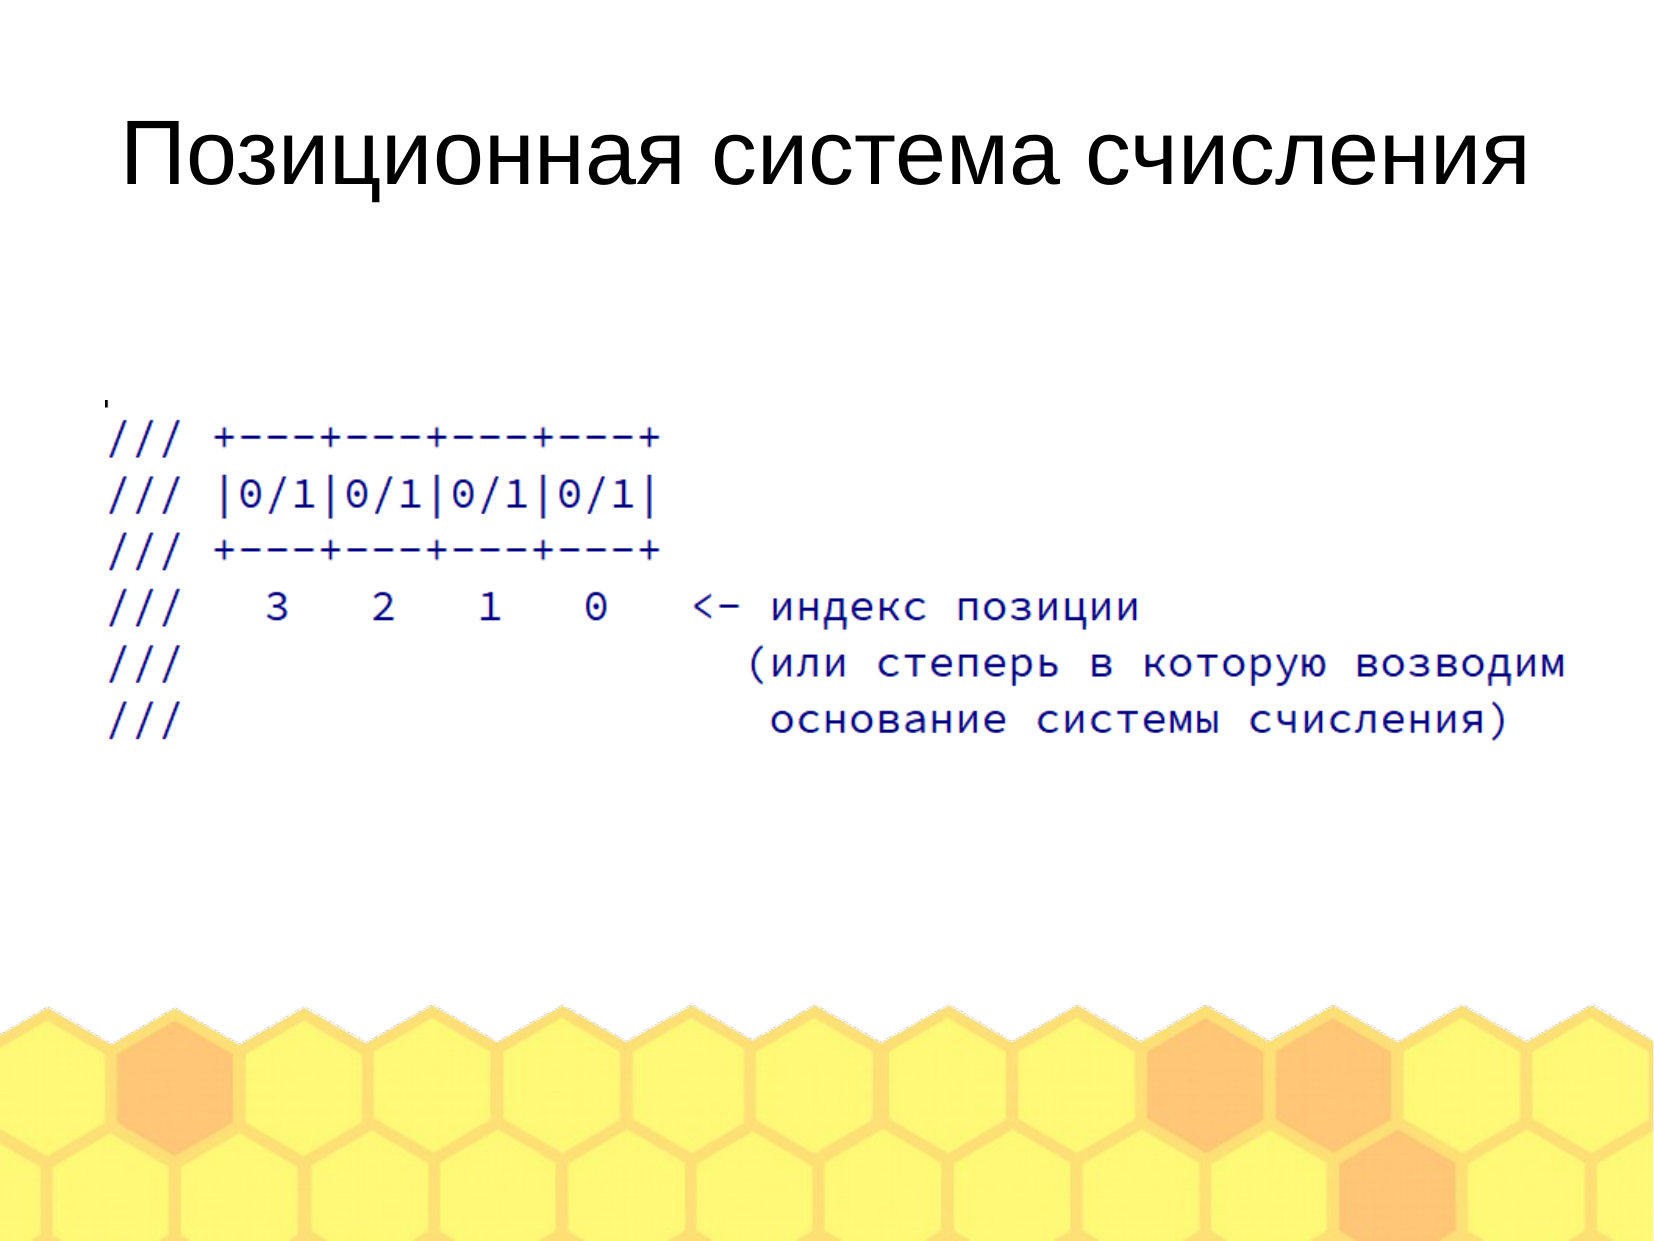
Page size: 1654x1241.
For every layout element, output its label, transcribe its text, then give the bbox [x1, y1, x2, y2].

title Позиционная система счисления [82, 49, 1571, 257]
picture [105, 400, 1571, 781]
picture [0, 1001, 1654, 1241]
